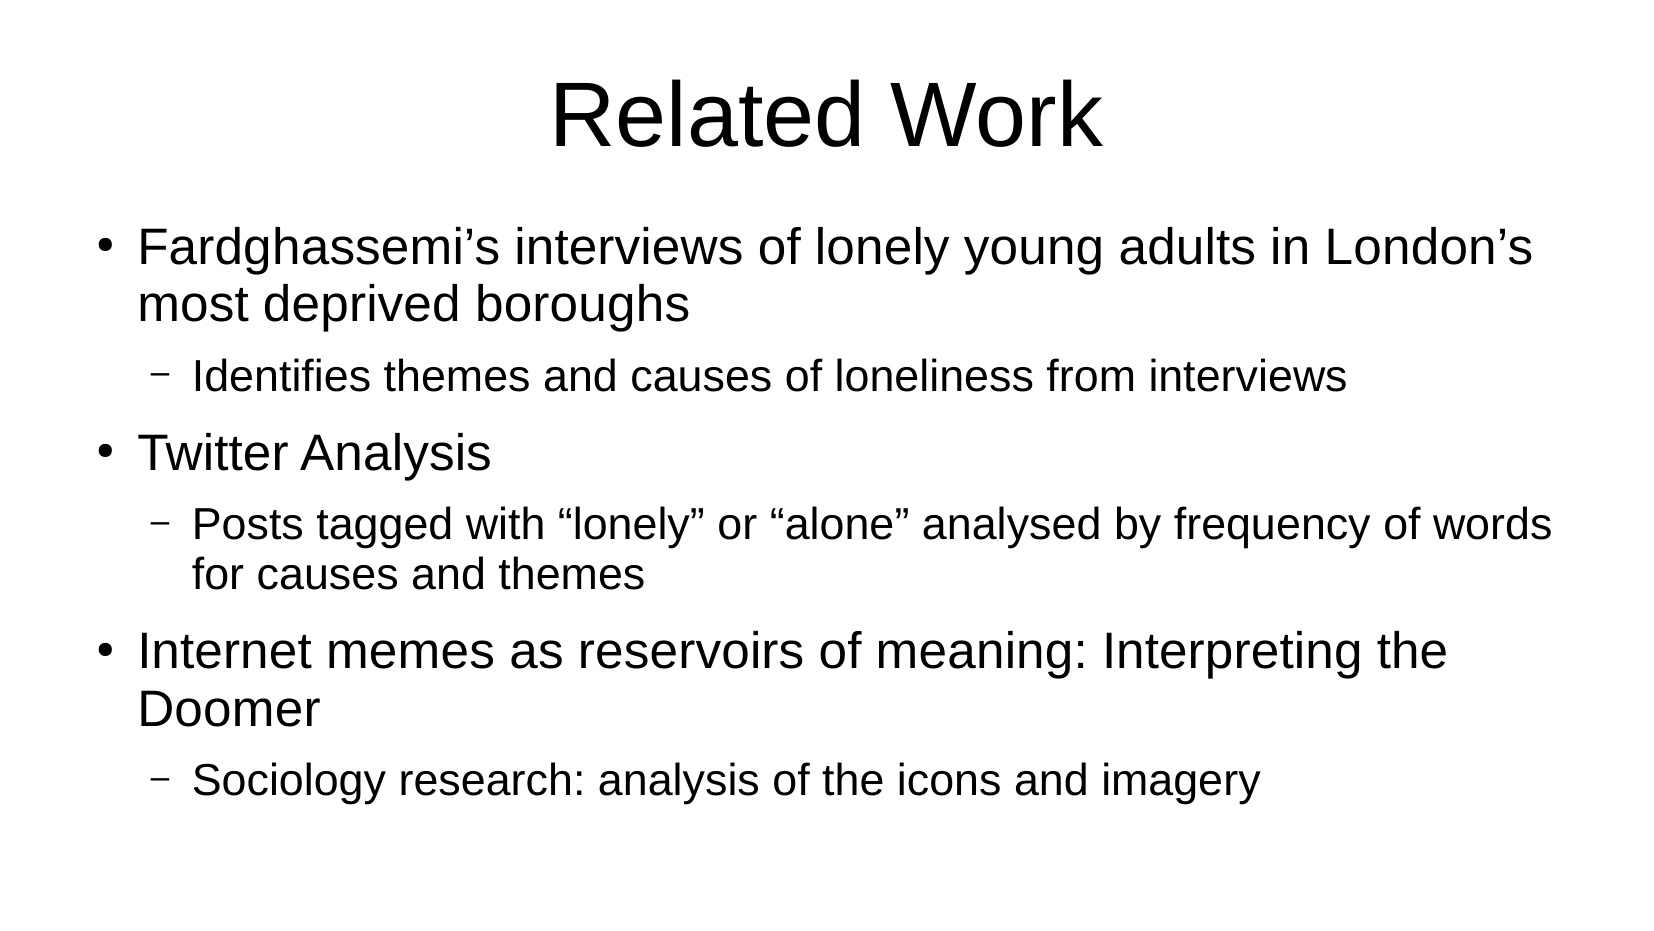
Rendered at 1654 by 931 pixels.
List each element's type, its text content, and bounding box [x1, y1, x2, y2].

list Fardghassemi’s interviews of lonely young adults in London’s most deprived boroughs Identifies themes and causes of loneliness from interviews Twitter Analysis Posts tagged with “lonely” or “alone” analysed by frequency of words for causes and themes Internet memes as reservoirs of meaning: Interpreting the Doomer Sociology research: analysis of the icons and imagery [82, 217, 1607, 810]
title Related Work [82, 37, 1571, 193]
